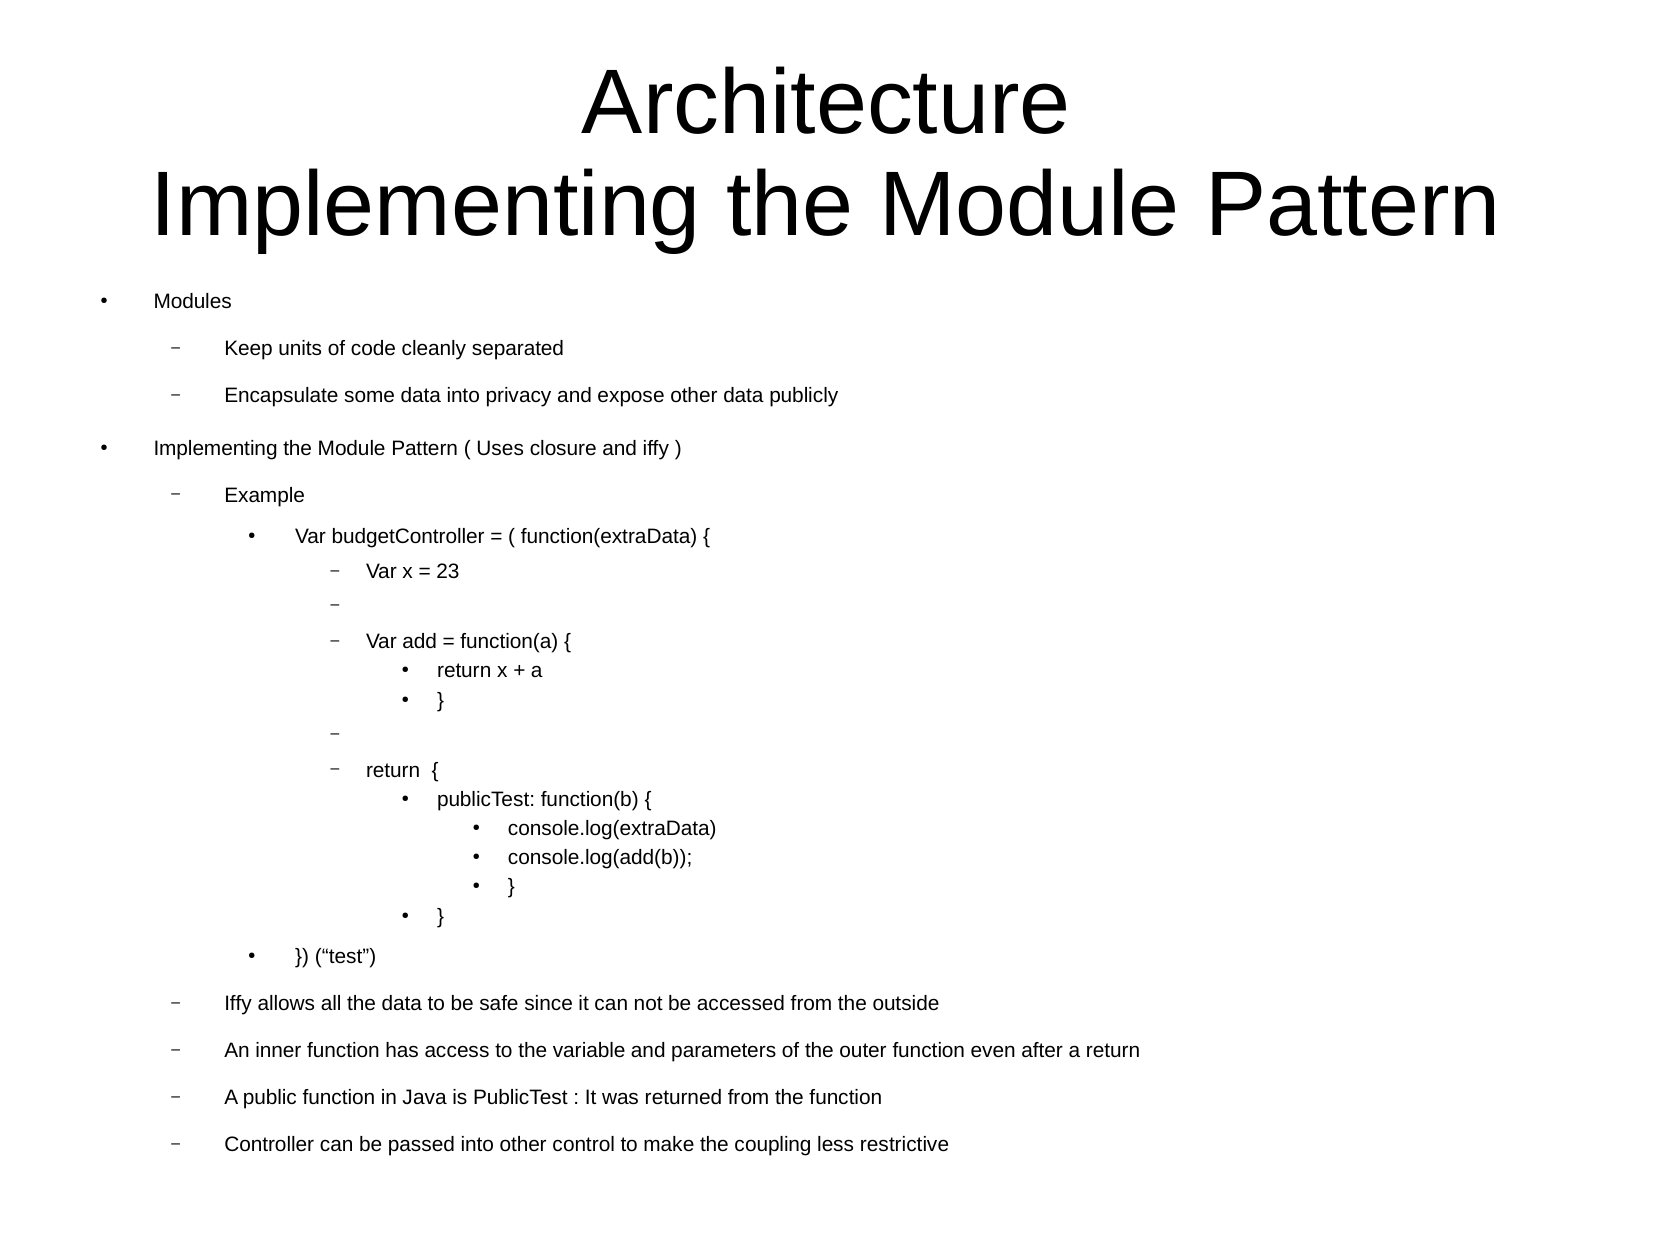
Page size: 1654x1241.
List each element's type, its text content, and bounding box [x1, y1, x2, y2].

title Architecture Implementing the Module Pattern [82, 49, 1571, 257]
list Modules Keep units of code cleanly separated Encapsulate some data into privacy and expose other data publicly Implementing the Module Pattern ( Uses closure and iffy ) Example Var budgetController = ( function(extraData) { Var x = 23 Var add = function(a) { return x + a } return { publicTest: function(b) { console.log(extraData) console.log(add(b)); } } }) (“test”) Iffy allows all the data to be safe since it can not be accessed from the outside An inner function has access to the variable and parameters of the outer function even after a return A public function in Java is PublicTest : It was returned from the function Controller can be passed into other control to make the coupling less restrictive [82, 290, 1571, 1229]
